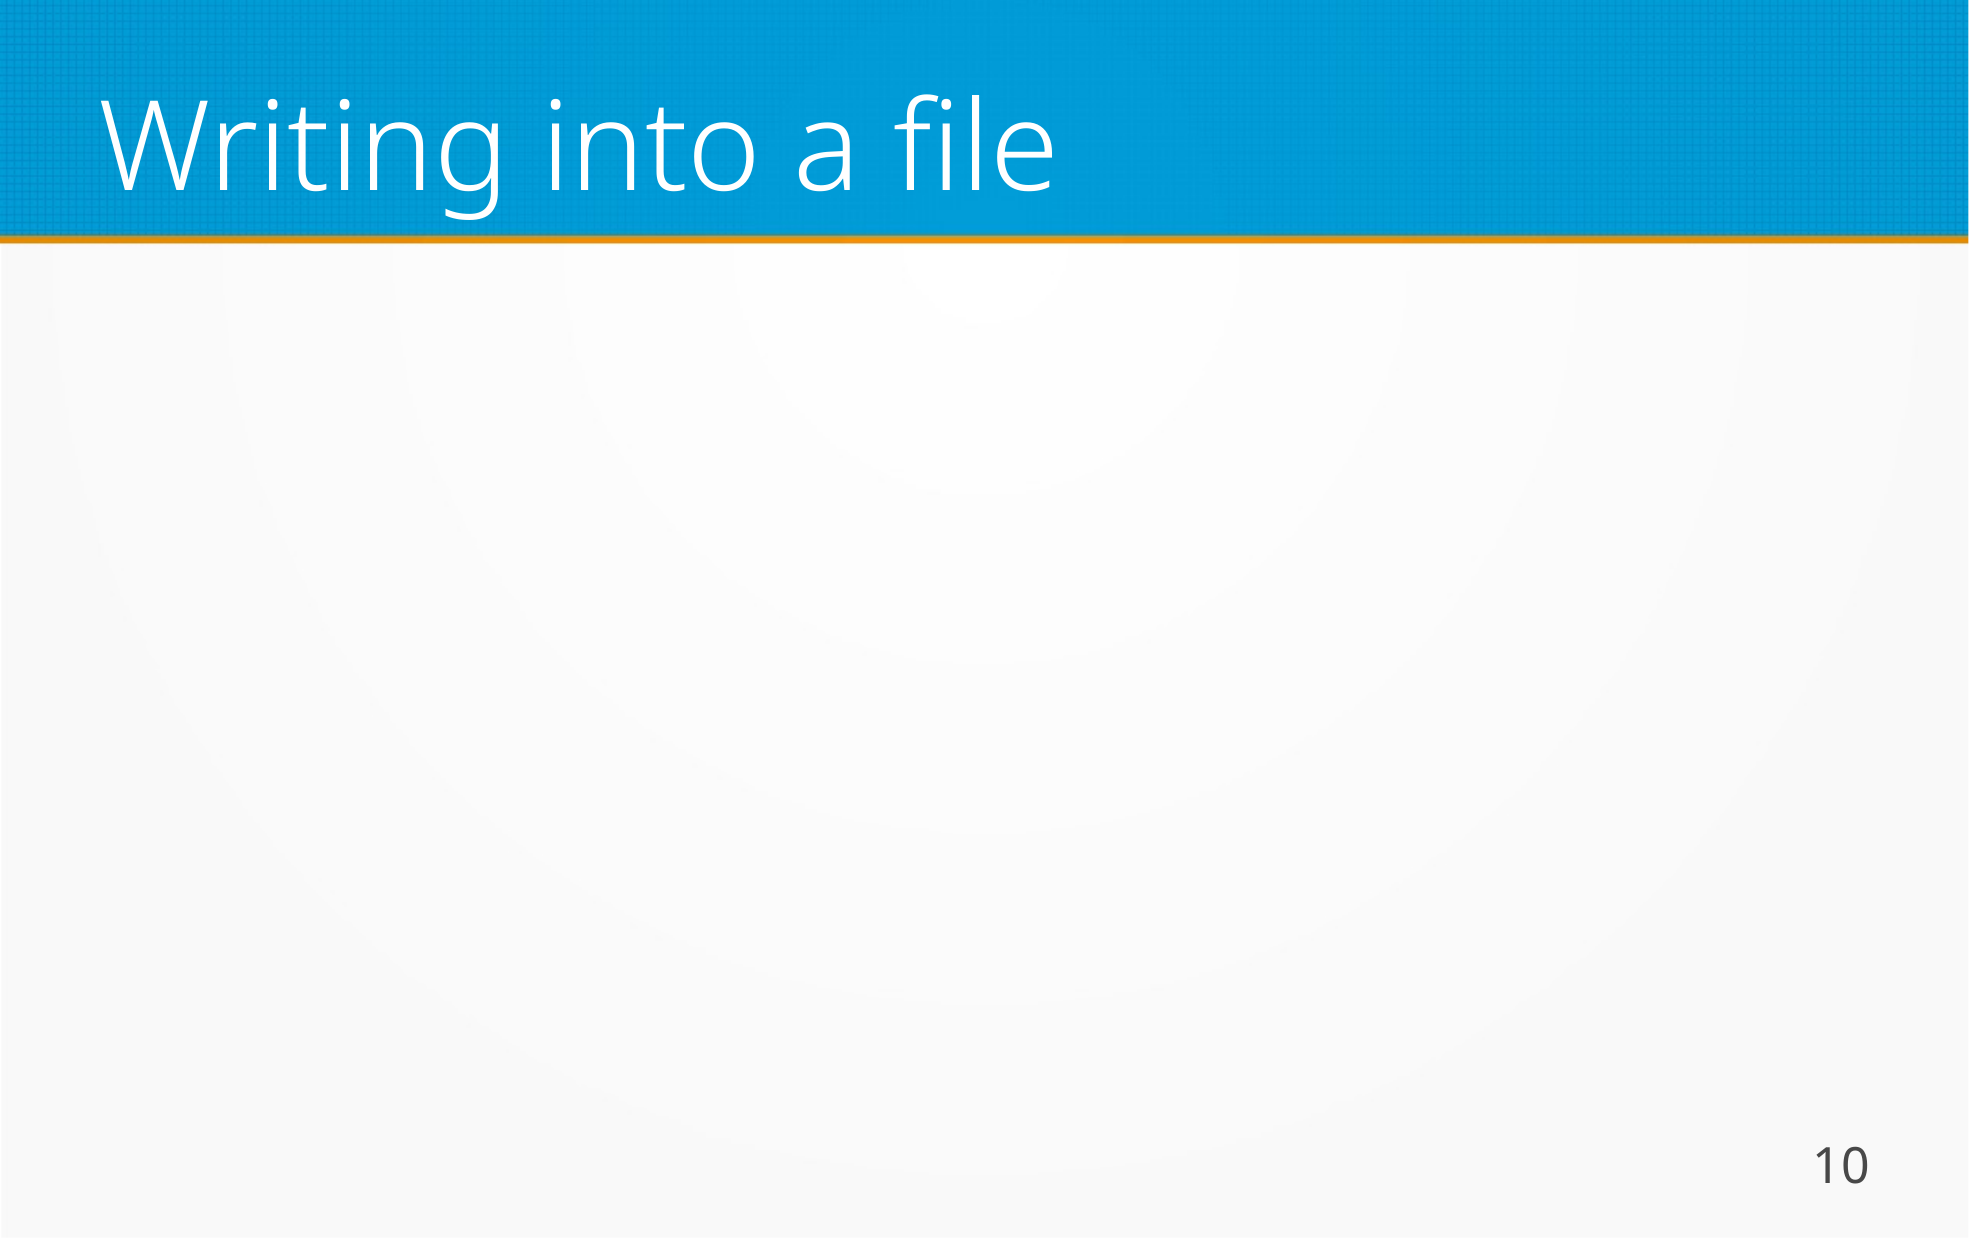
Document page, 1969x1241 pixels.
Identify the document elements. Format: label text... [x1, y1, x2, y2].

title Writing into a file [98, 19, 1870, 227]
picture [0, 233, 1969, 1241]
